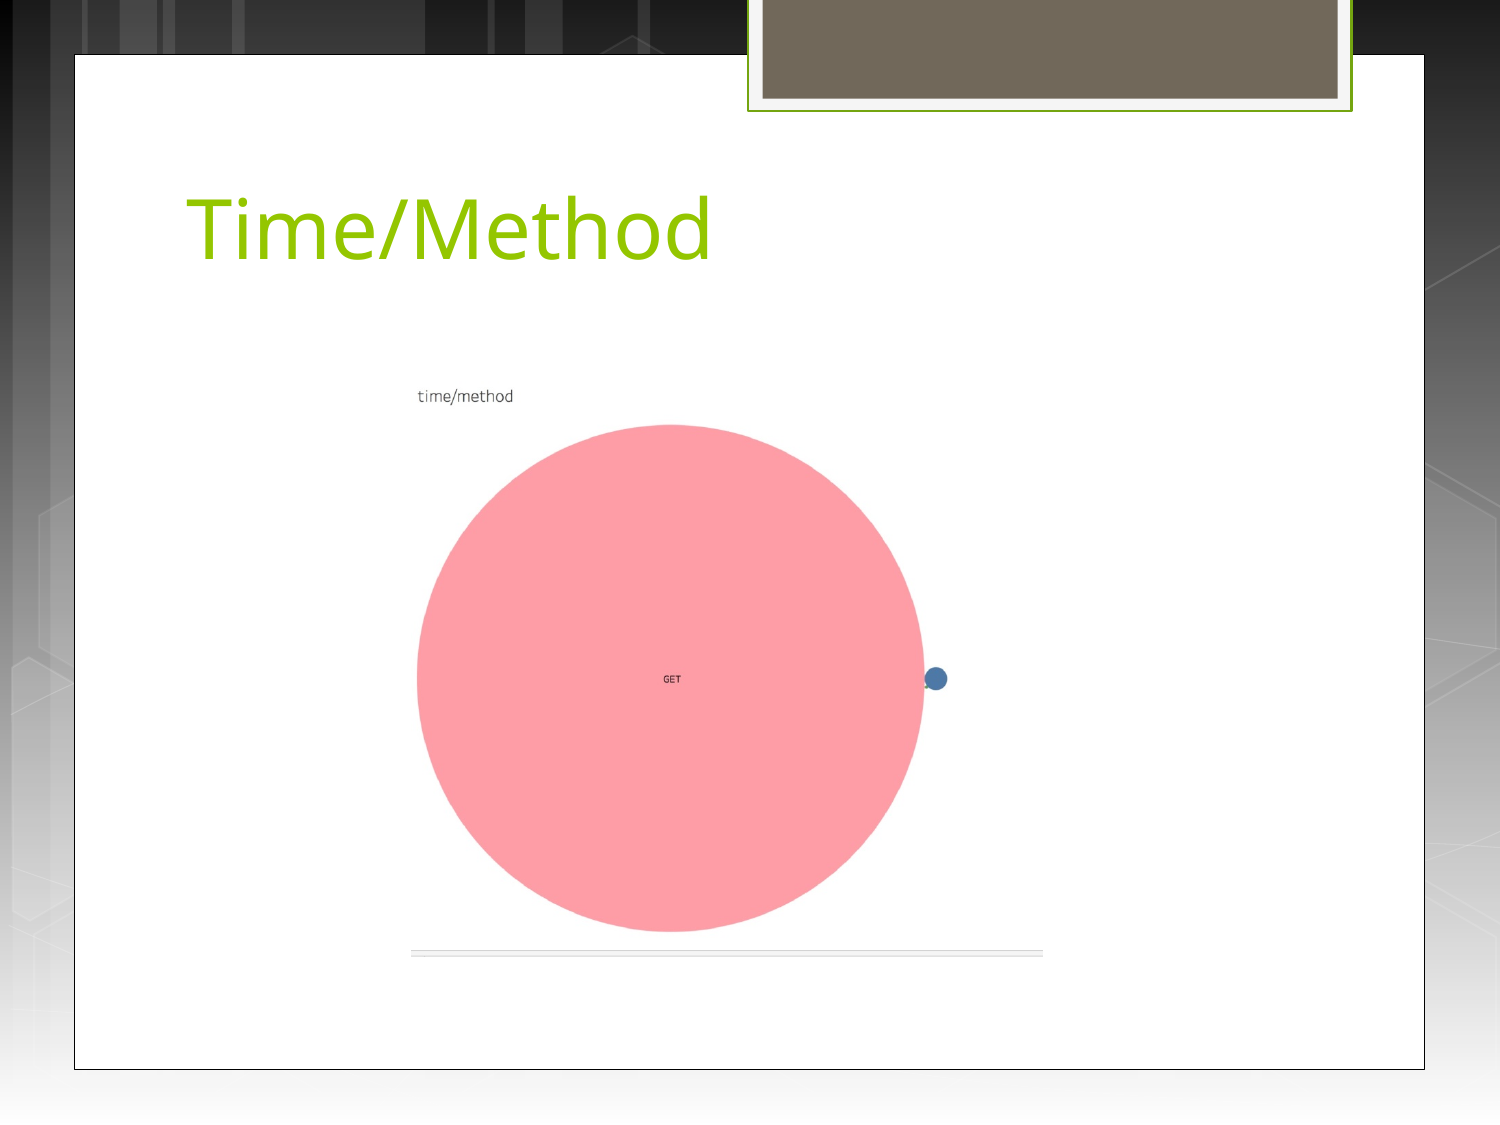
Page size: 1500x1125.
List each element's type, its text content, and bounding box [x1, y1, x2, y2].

picture [411, 381, 1043, 957]
title Time/Method [171, 168, 1324, 357]
